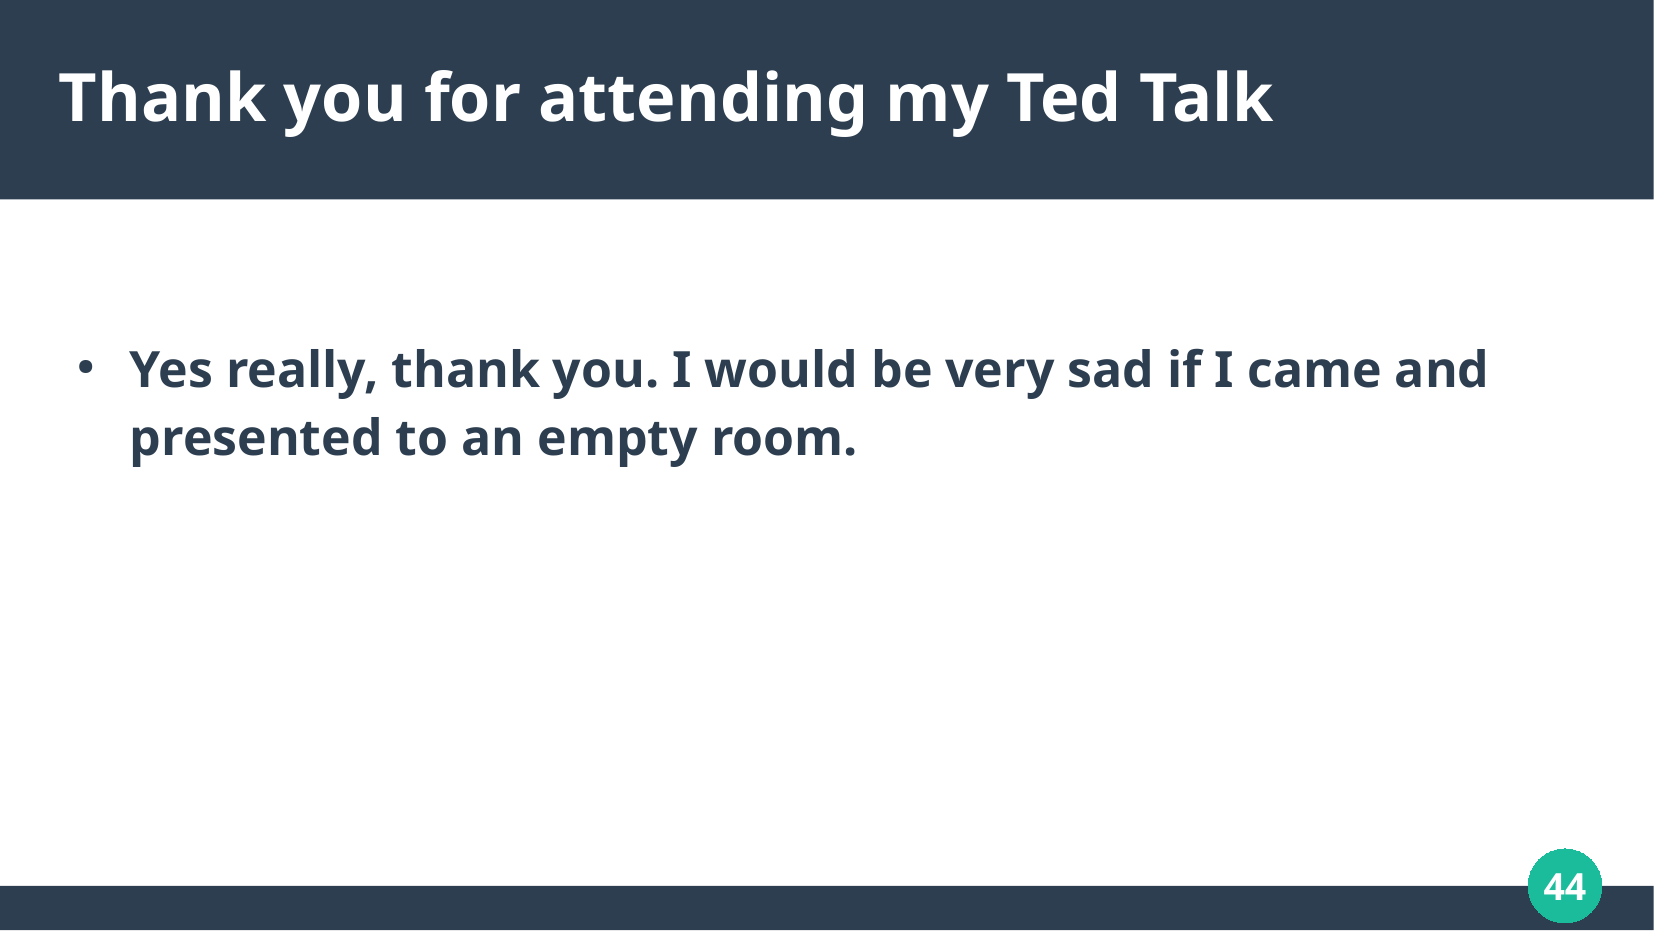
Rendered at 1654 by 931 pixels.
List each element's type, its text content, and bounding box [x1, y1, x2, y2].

title Thank you for attending my Ted Talk [59, 37, 1595, 155]
list Yes really, thank you. I would be very sad if I came and presented to an empty room. [59, 243, 1595, 864]
